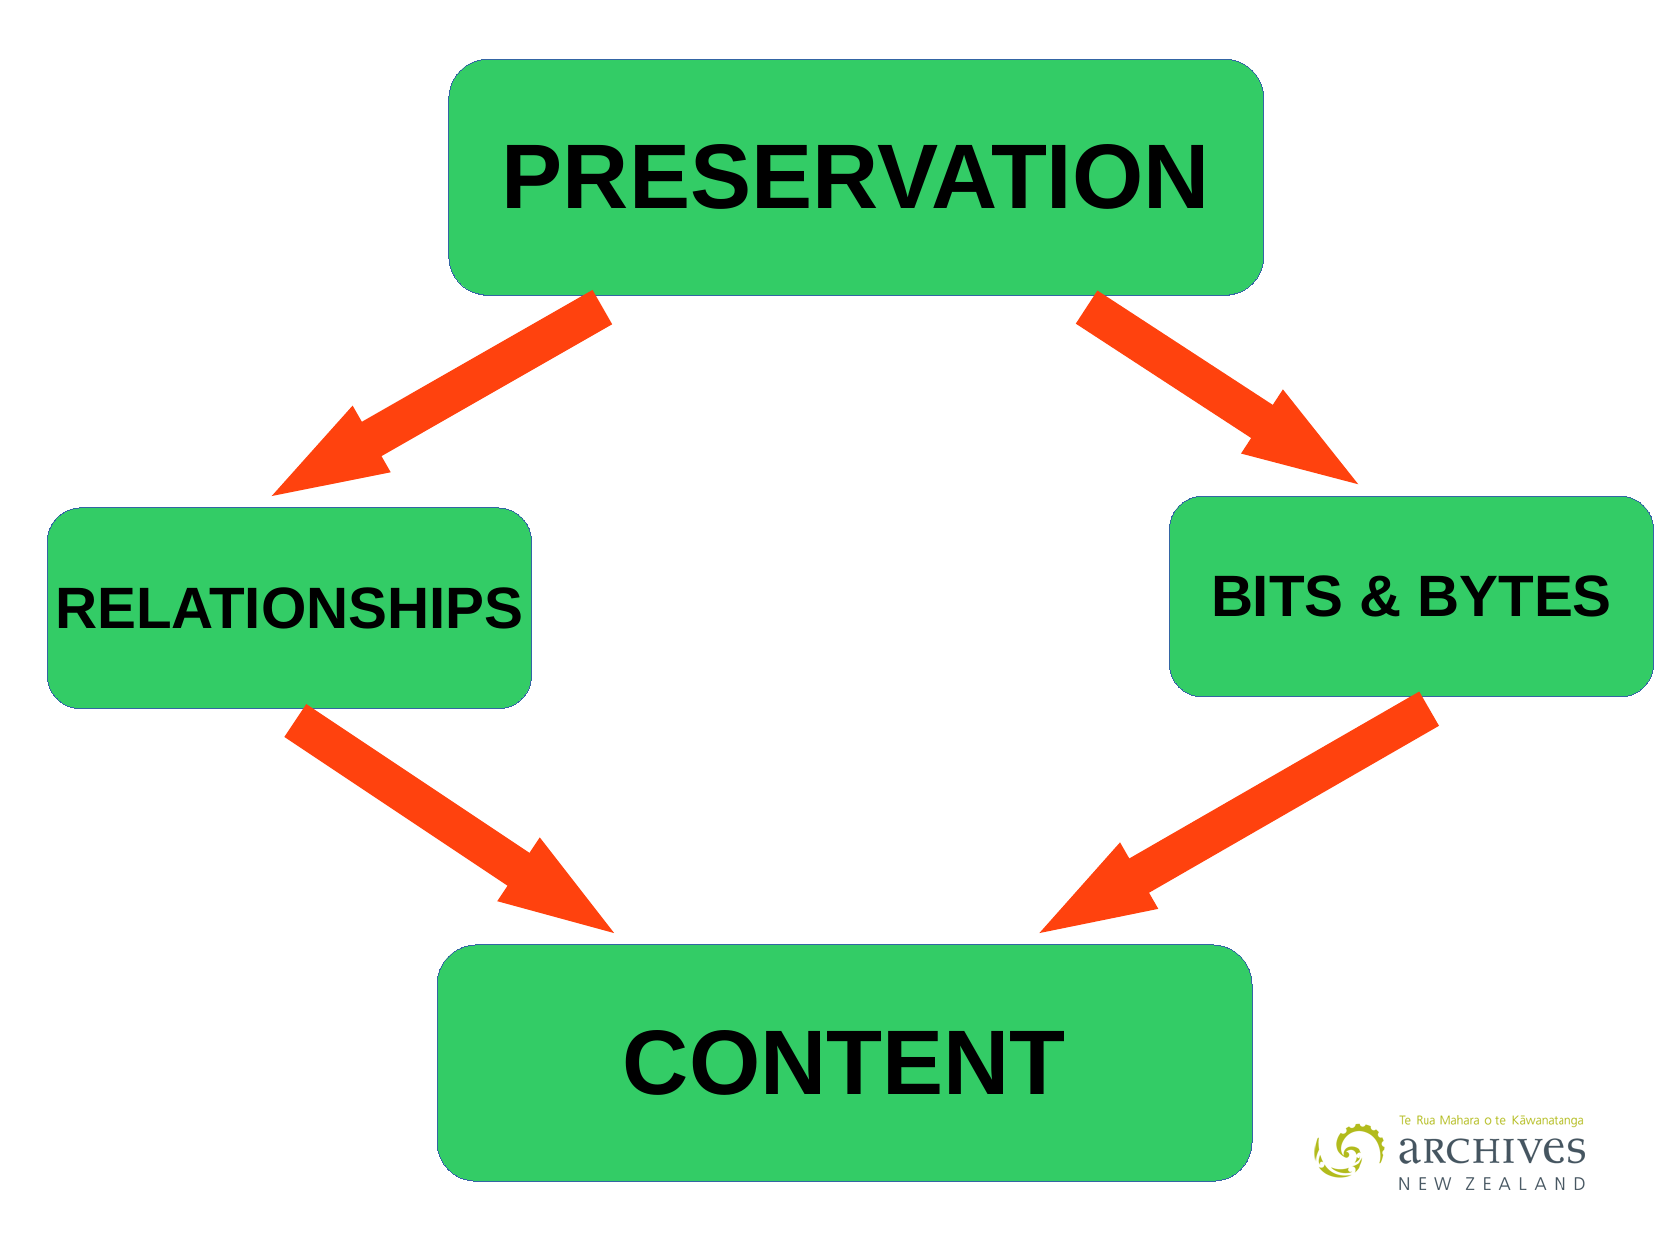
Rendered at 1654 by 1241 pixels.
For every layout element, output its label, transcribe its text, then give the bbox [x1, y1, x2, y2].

picture [1292, 1092, 1629, 1213]
text_box RELATIONSHIPS [47, 507, 532, 709]
text_box PRESERVATION [448, 59, 1264, 296]
text_box CONTENT [437, 944, 1253, 1182]
text_box BITS & BYTES [1169, 496, 1654, 697]
